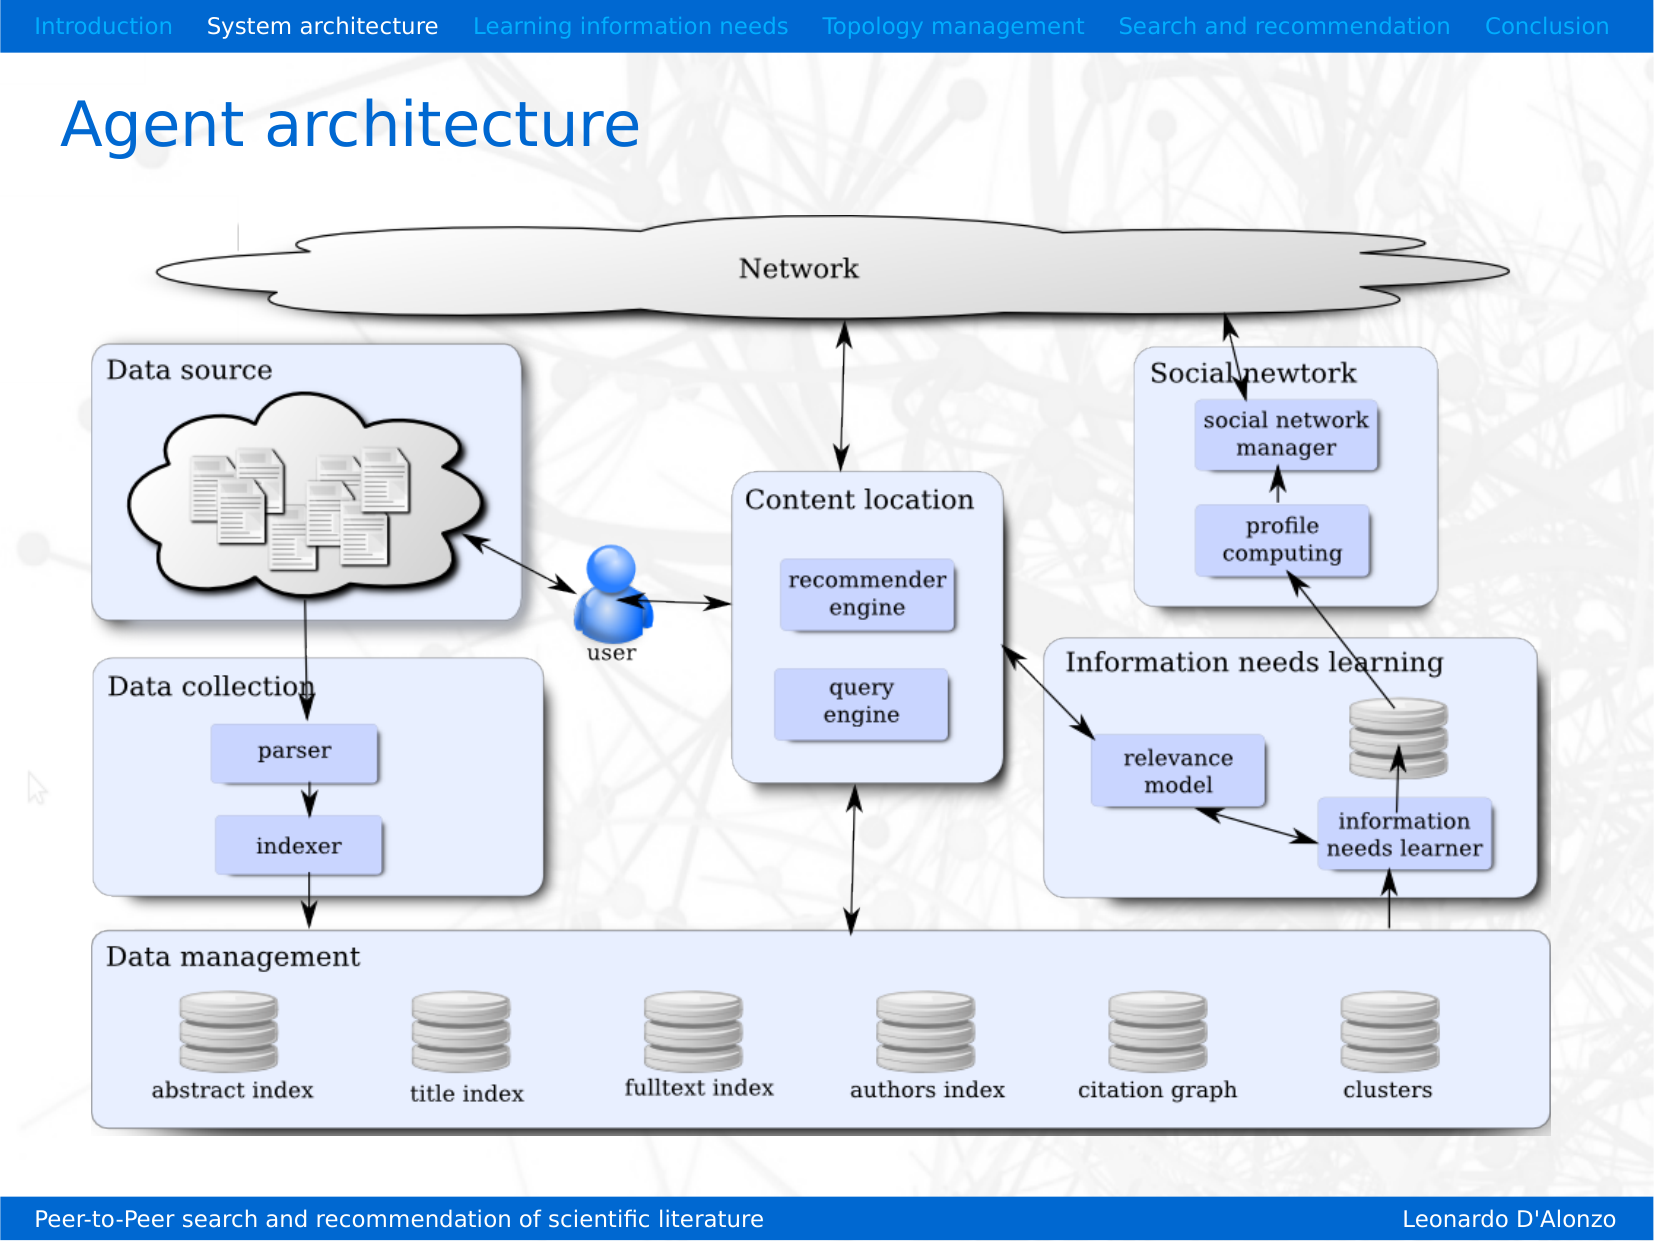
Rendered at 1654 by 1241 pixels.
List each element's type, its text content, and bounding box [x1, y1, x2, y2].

text_box [0, 0, 1654, 53]
text_box Introduction [19, 6, 189, 48]
text_box Peer-to-Peer search and recommendation of scientific literature [19, 1198, 898, 1241]
picture [0, 53, 1654, 1196]
text_box Learning information needs [458, 6, 804, 48]
text_box Search and recommendation [1103, 6, 1467, 48]
text_box System architecture [192, 6, 455, 48]
text_box Topology management [807, 6, 1100, 48]
text_box [0, 1196, 1654, 1241]
text_box Conclusion [1470, 6, 1626, 48]
title Agent architecture [60, 75, 1549, 175]
text_box Leonardo D'Alonzo [1387, 1198, 1647, 1241]
